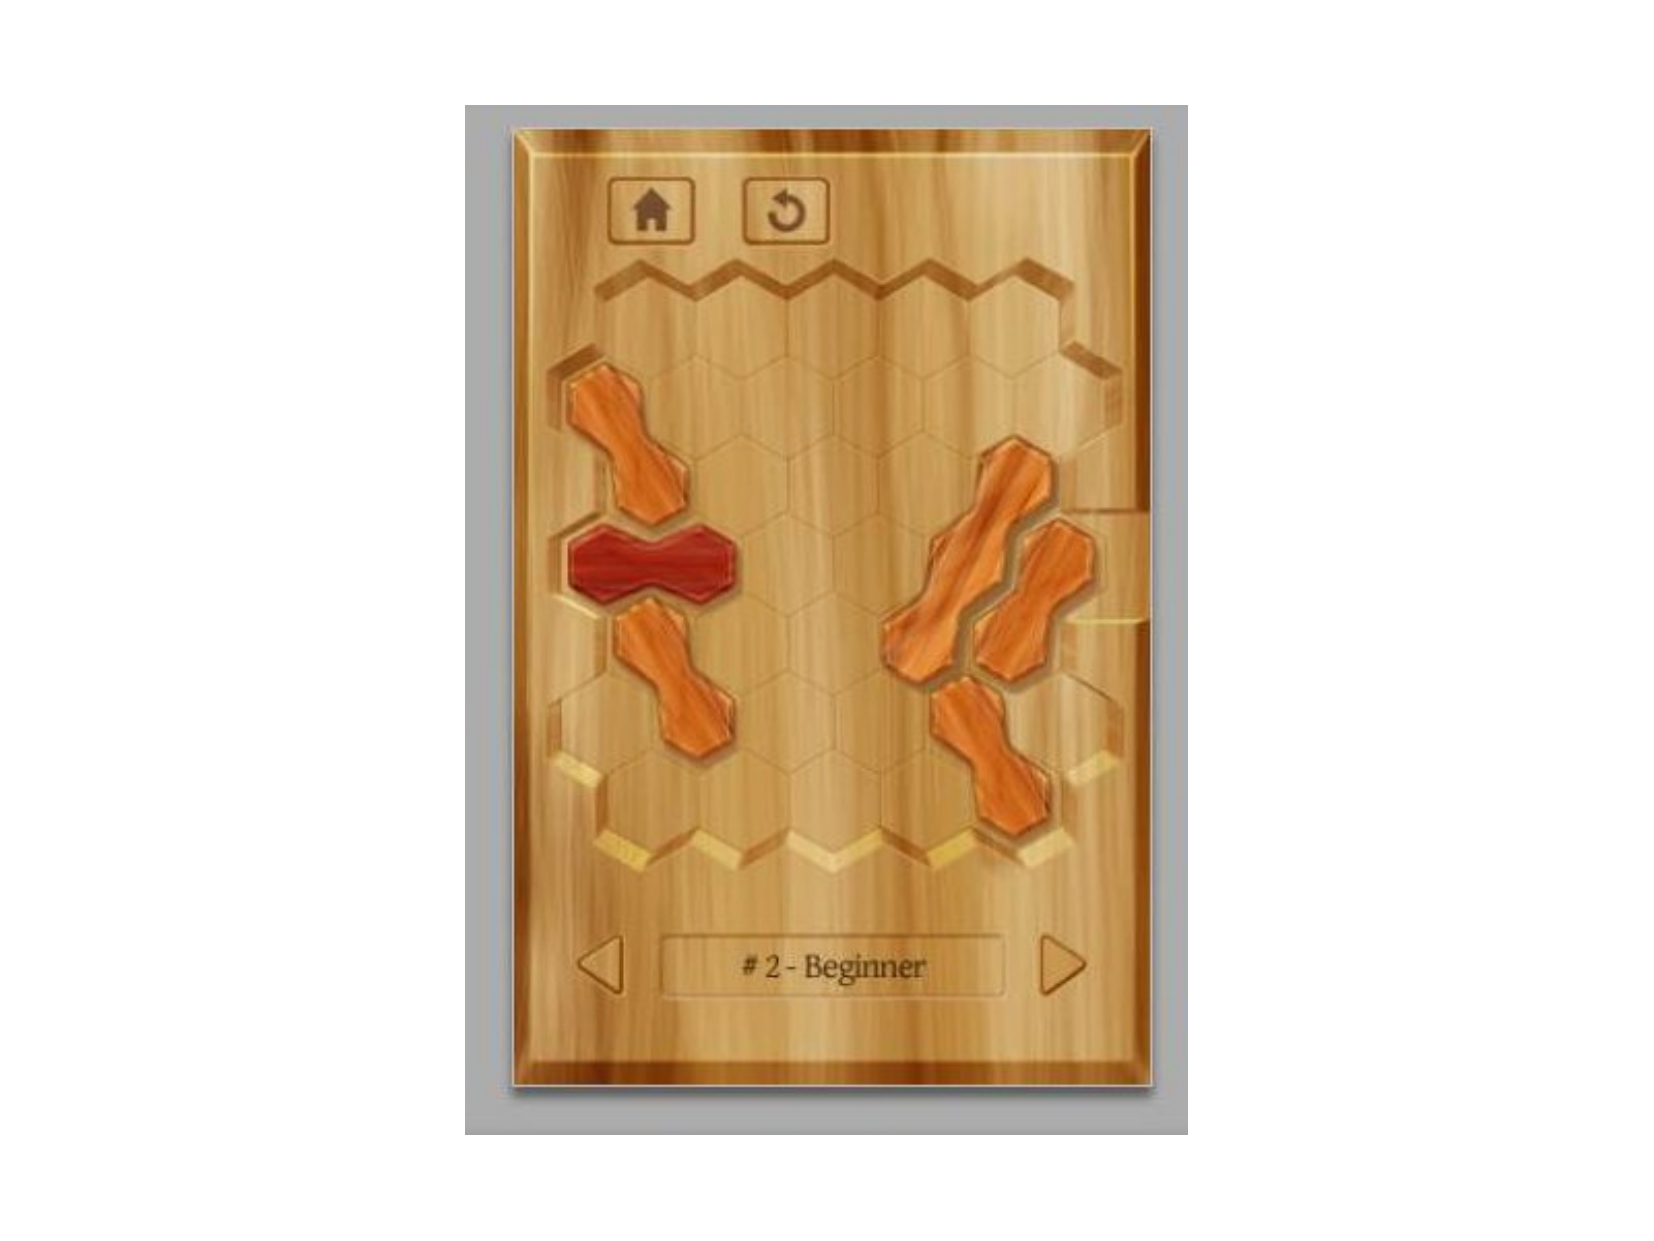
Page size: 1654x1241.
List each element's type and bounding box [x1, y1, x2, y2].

picture [465, 105, 1188, 1135]
